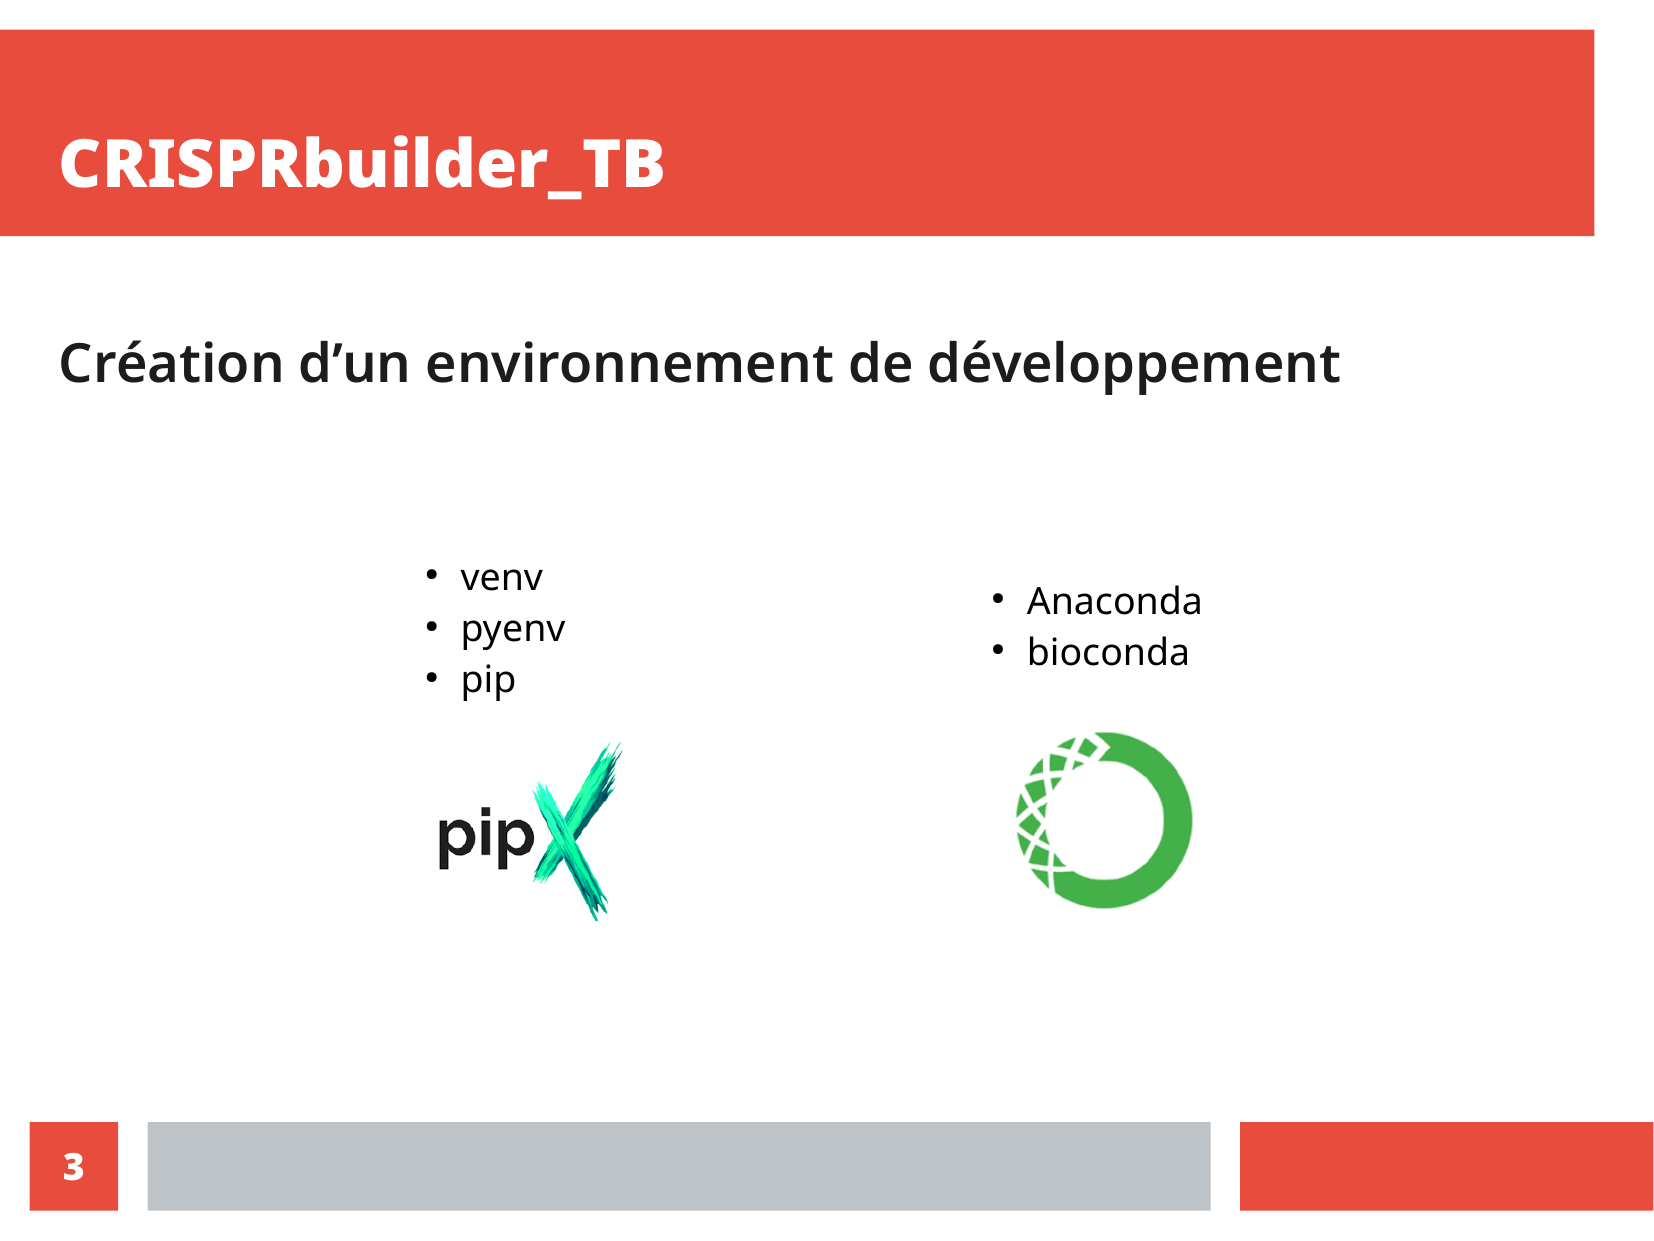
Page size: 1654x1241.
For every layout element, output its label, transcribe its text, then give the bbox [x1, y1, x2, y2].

picture [428, 733, 633, 930]
text_box venv pyenv pip [410, 543, 591, 701]
list Création d’un environnement de développement [59, 324, 1565, 1093]
title CRISPRbuilder_TB [59, 59, 1595, 207]
picture [980, 696, 1229, 945]
text_box Anaconda bioconda [976, 566, 1229, 677]
